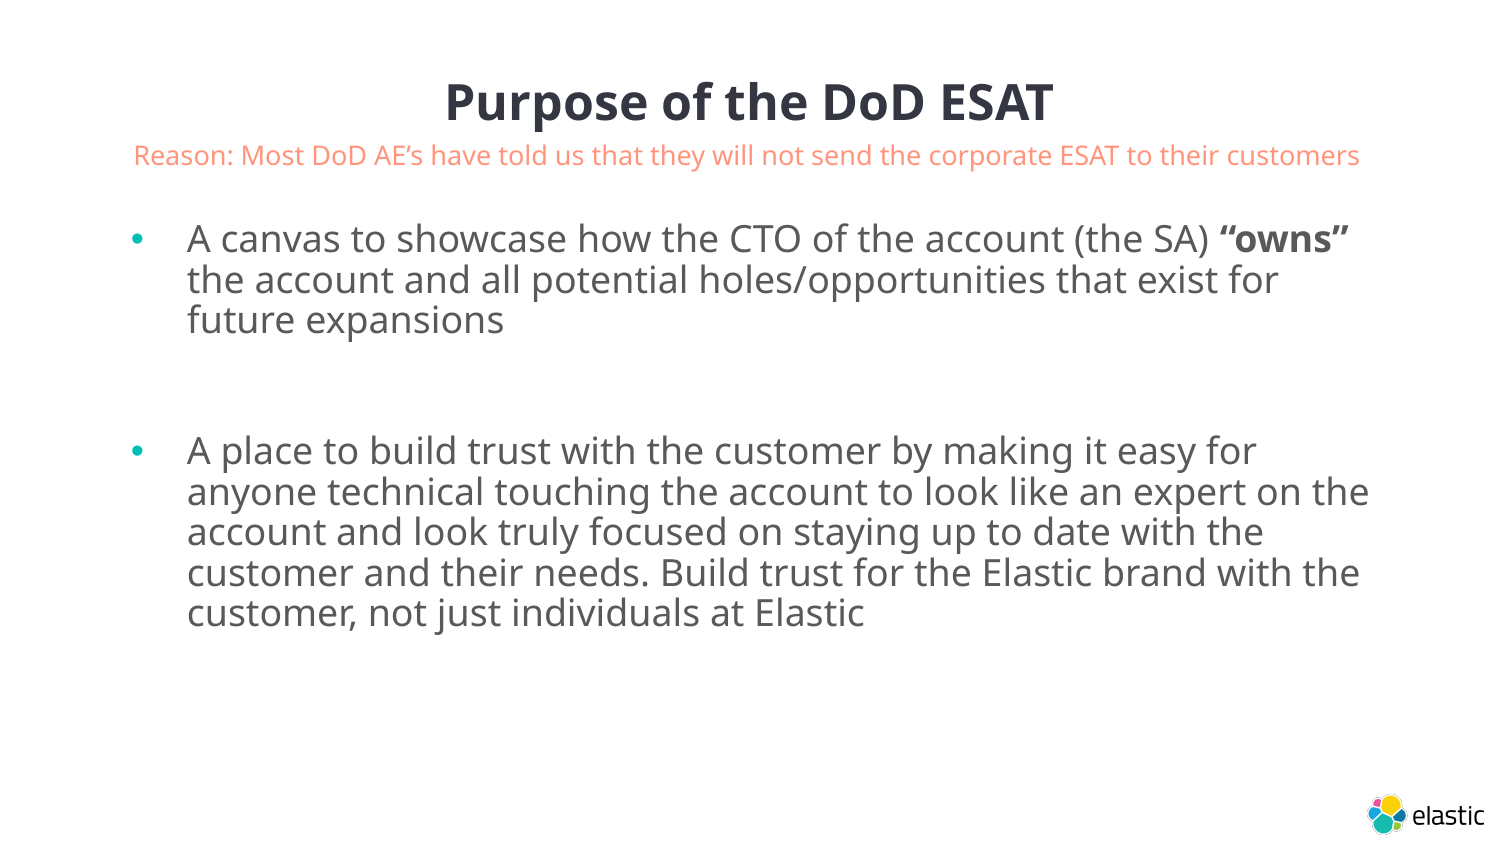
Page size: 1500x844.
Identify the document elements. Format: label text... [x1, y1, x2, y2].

list A canvas to showcase how the CTO of the account (the SA) “owns” the account and all potential holes/opportunities that exist for future expansions A place to build trust with the customer by making it easy for anyone technical touching the account to look like an expert on the account and look truly focused on staying up to date with the customer and their needs. Build trust for the Elastic brand with the customer, not just individuals at Elastic [96, 213, 1404, 774]
title Purpose of the DoD ESAT [96, 69, 1404, 136]
list Reason: Most DoD AE’s have told us that they will not send the corporate ESAT to their customers [96, 136, 1404, 194]
picture [1367, 794, 1484, 835]
